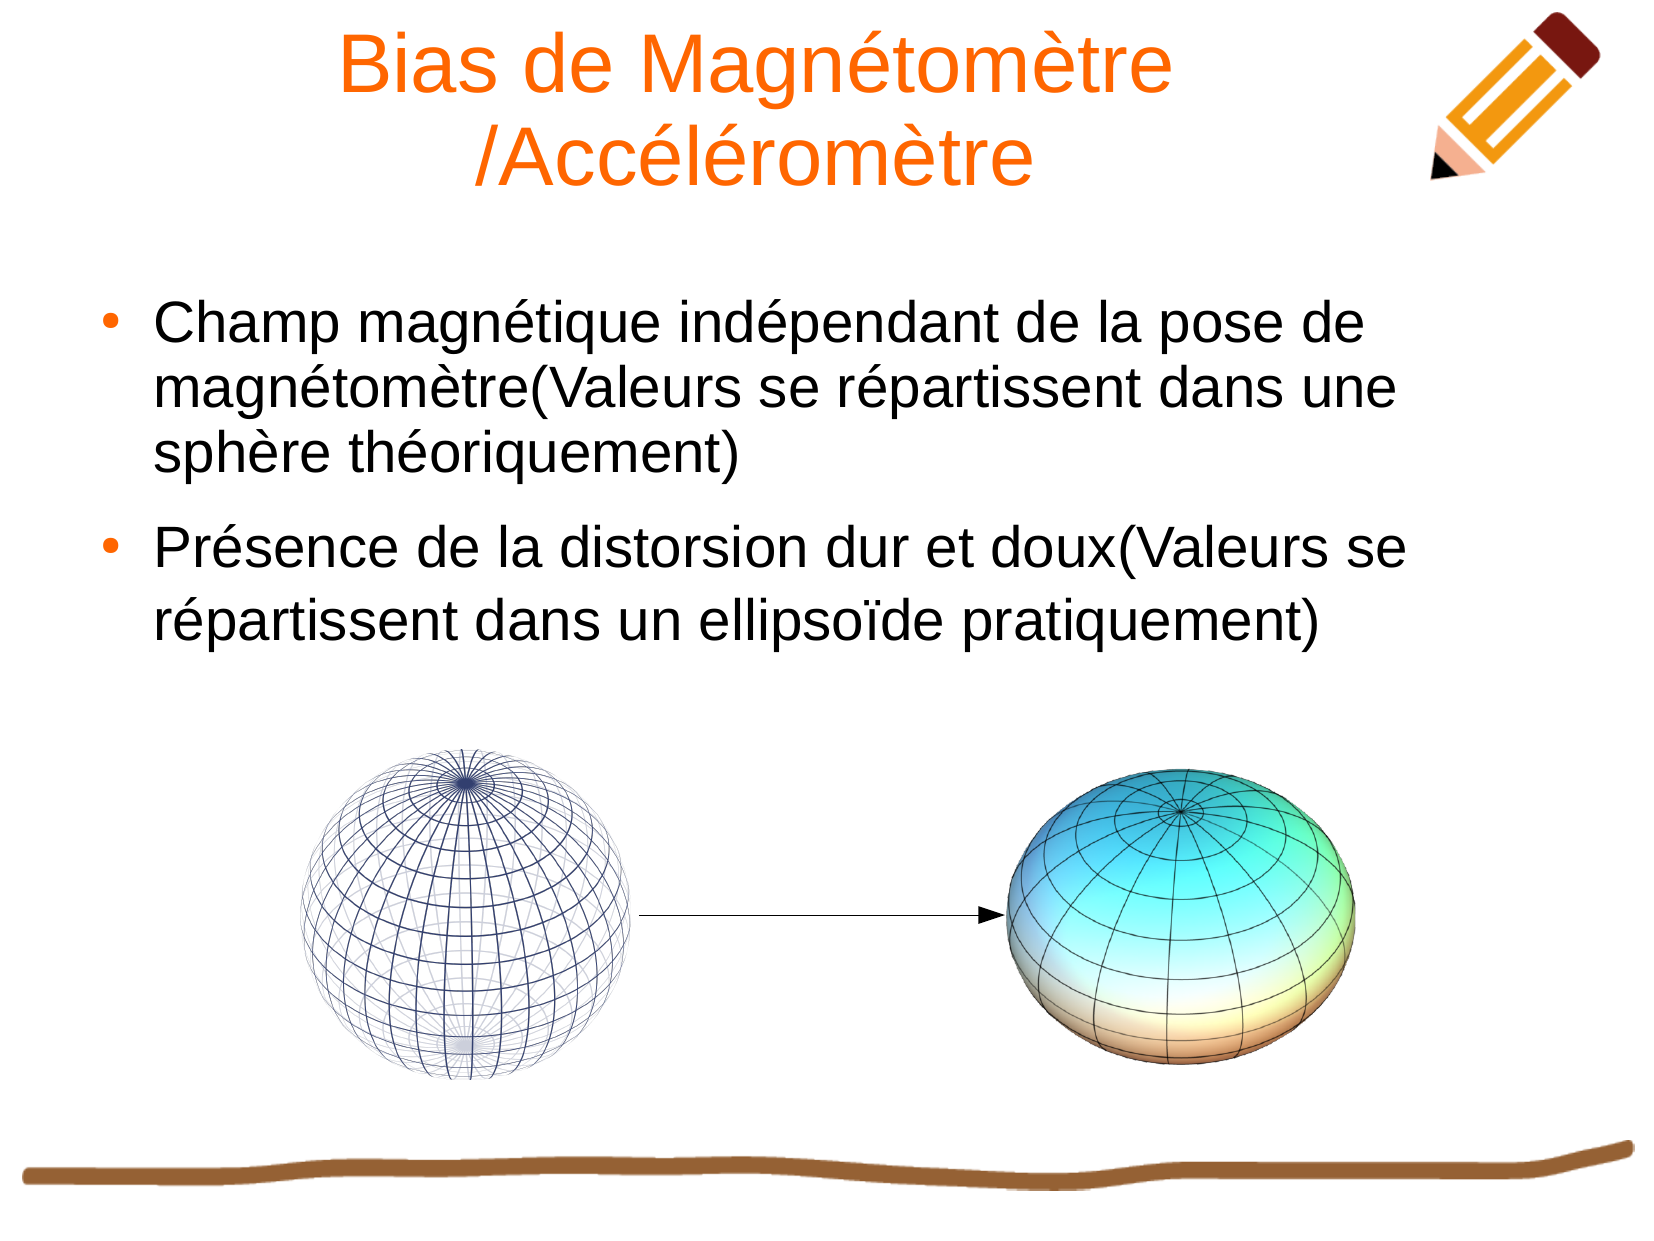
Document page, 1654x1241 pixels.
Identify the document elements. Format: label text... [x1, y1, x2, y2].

title Bias de Magnétomètre /Accéléromètre [82, 17, 1430, 204]
list Champ magnétique indépendant de la pose de magnétomètre(Valeurs se répartissent dans une sphère théoriquement) Présence de la distorsion dur et doux(Valeurs se répartissent dans un ellipsoïde pratiquement) [82, 290, 1561, 1122]
picture [1005, 768, 1356, 1066]
picture [22, 1140, 1635, 1191]
picture [300, 749, 631, 1081]
picture [1430, 12, 1601, 181]
